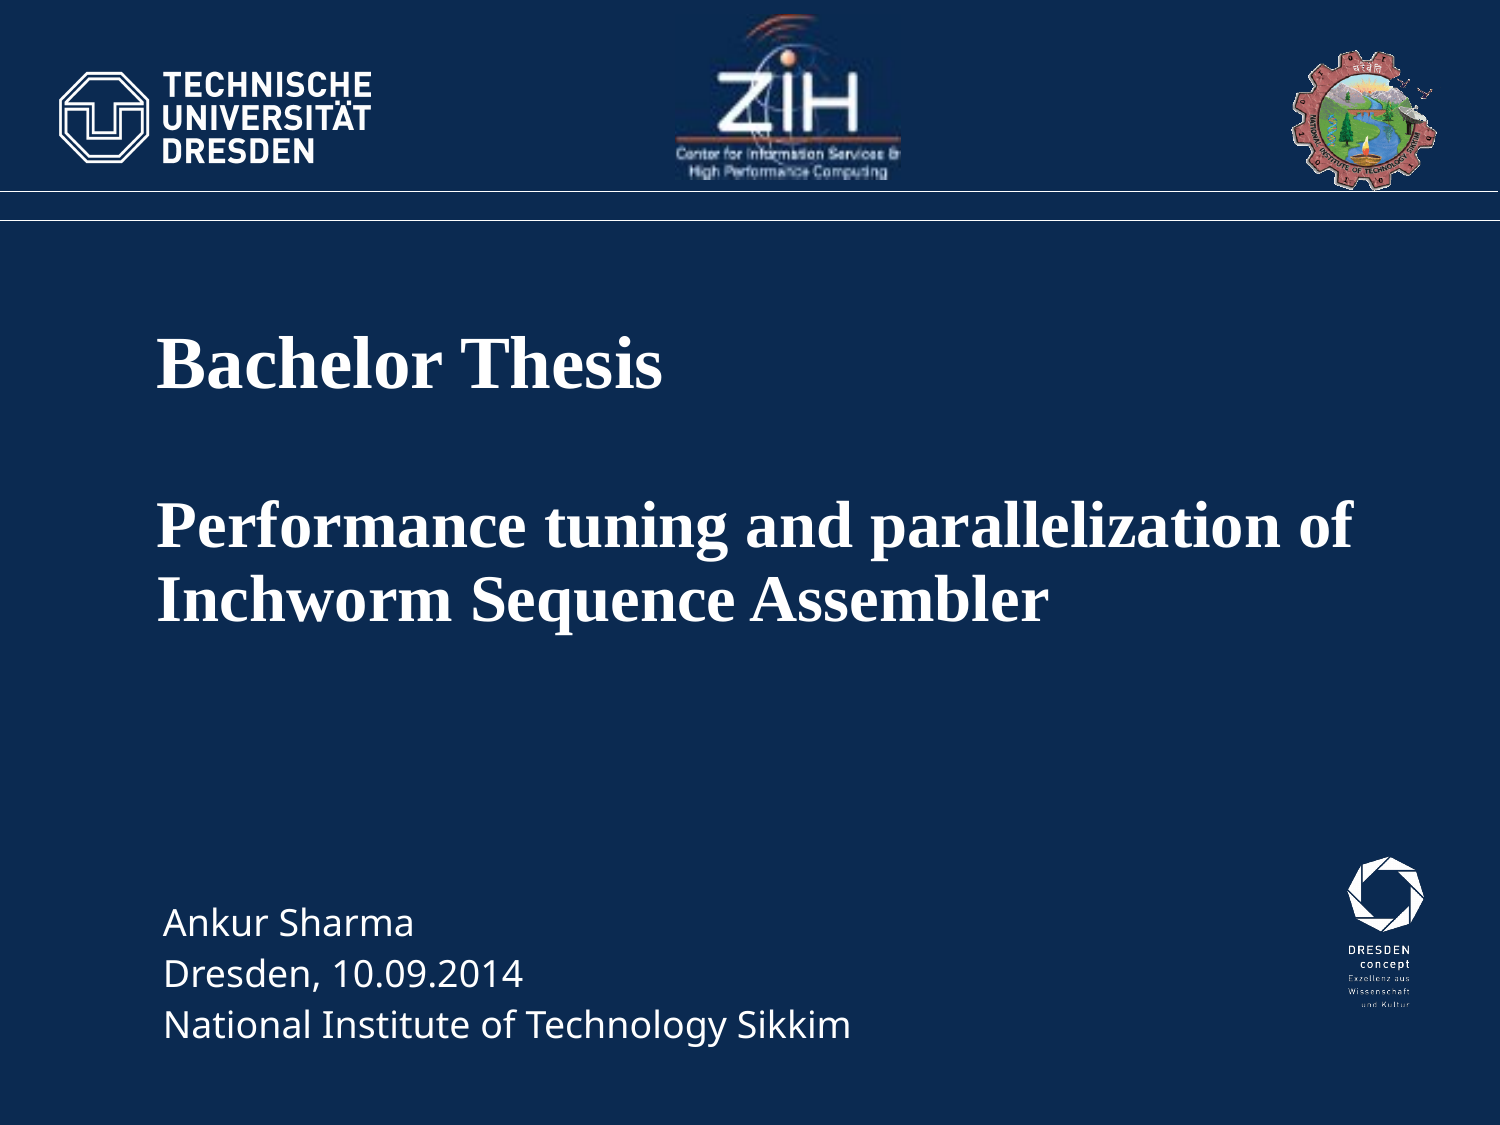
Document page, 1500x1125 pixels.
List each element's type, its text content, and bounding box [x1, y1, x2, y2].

picture [675, 14, 901, 180]
title Bachelor Thesis Performance tuning and parallelization of Inchworm Sequence Assembler [156, 299, 1388, 916]
picture [58, 71, 371, 164]
picture [1290, 44, 1441, 196]
subtitle Ankur Sharma Dresden, 10.09.2014 National Institute of Technology Sikkim [162, 905, 1388, 1050]
picture [1388, 856, 1424, 1007]
